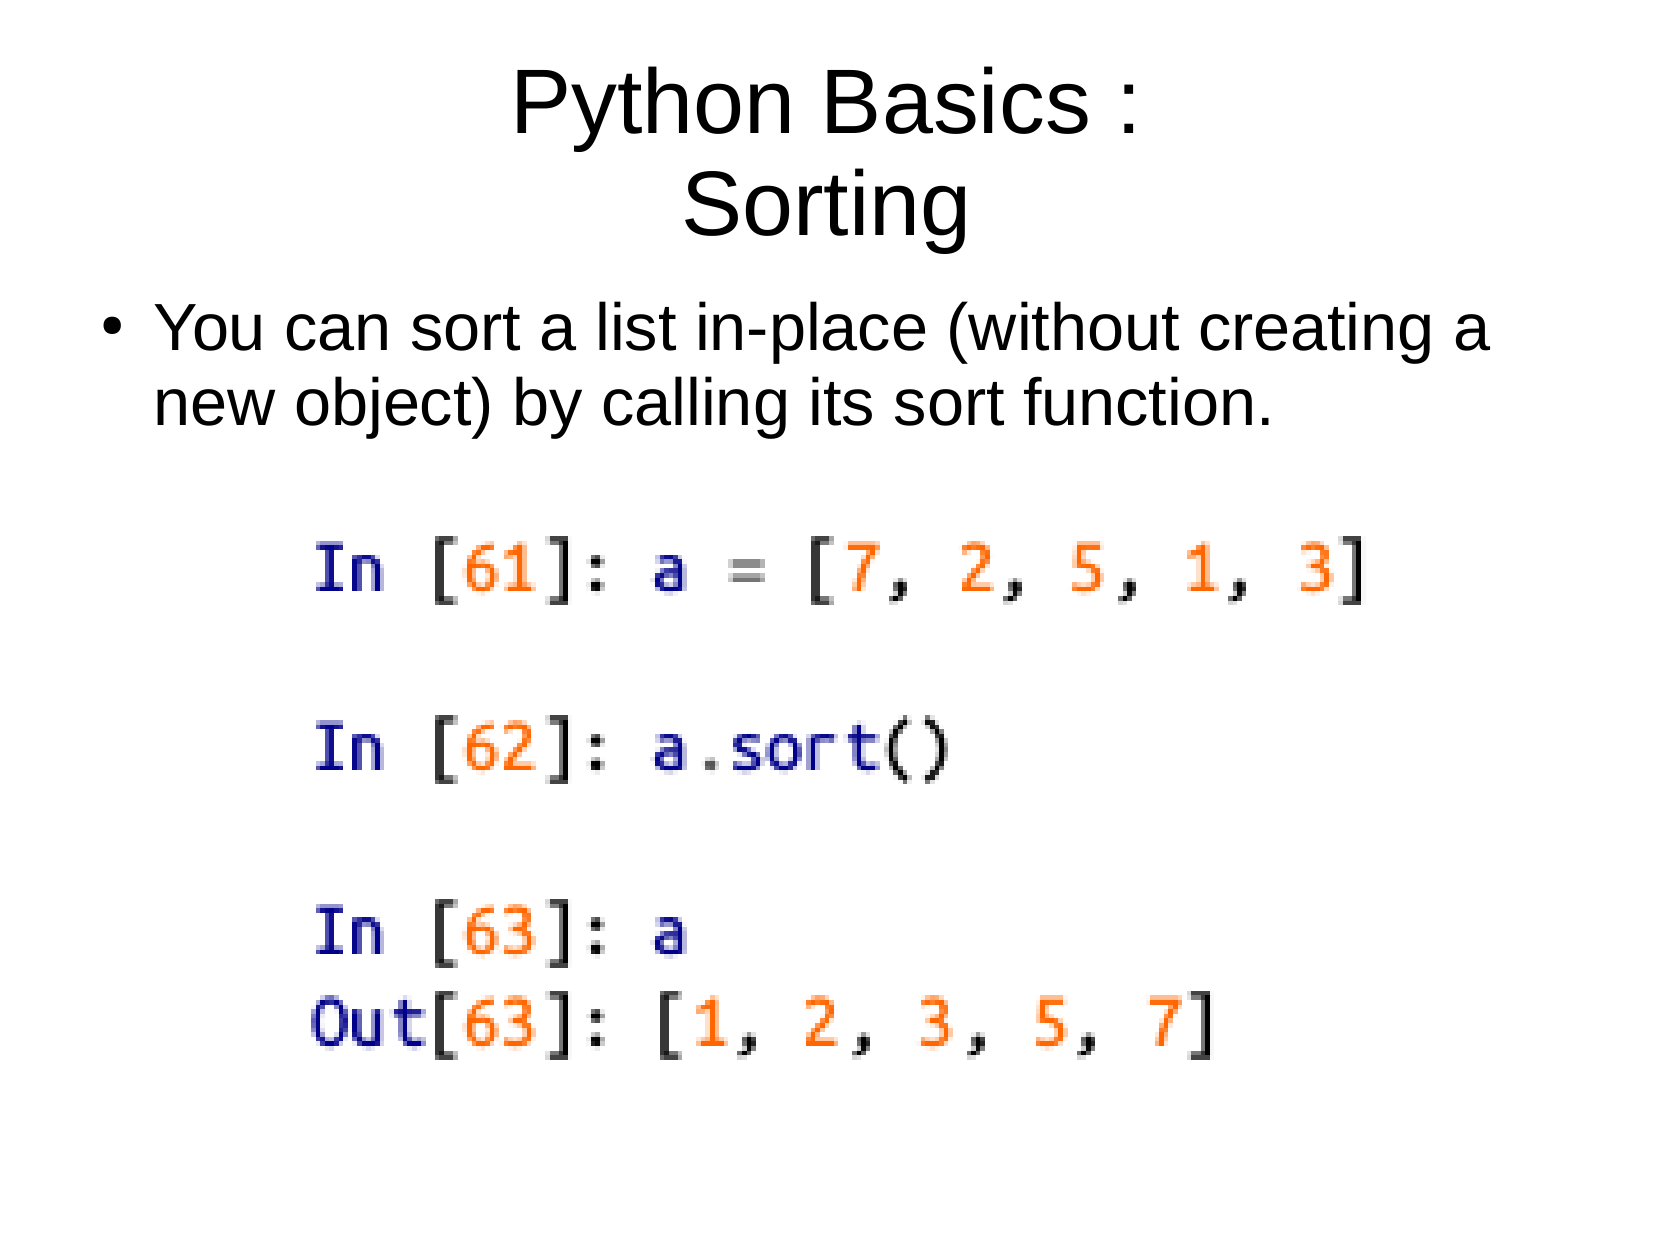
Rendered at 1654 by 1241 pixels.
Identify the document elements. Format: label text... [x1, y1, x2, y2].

title Python Basics : Sorting [82, 49, 1571, 257]
list You can sort a list in-place (without creating a new object) by calling its sort function. [82, 290, 1571, 1010]
picture [307, 523, 1467, 1074]
